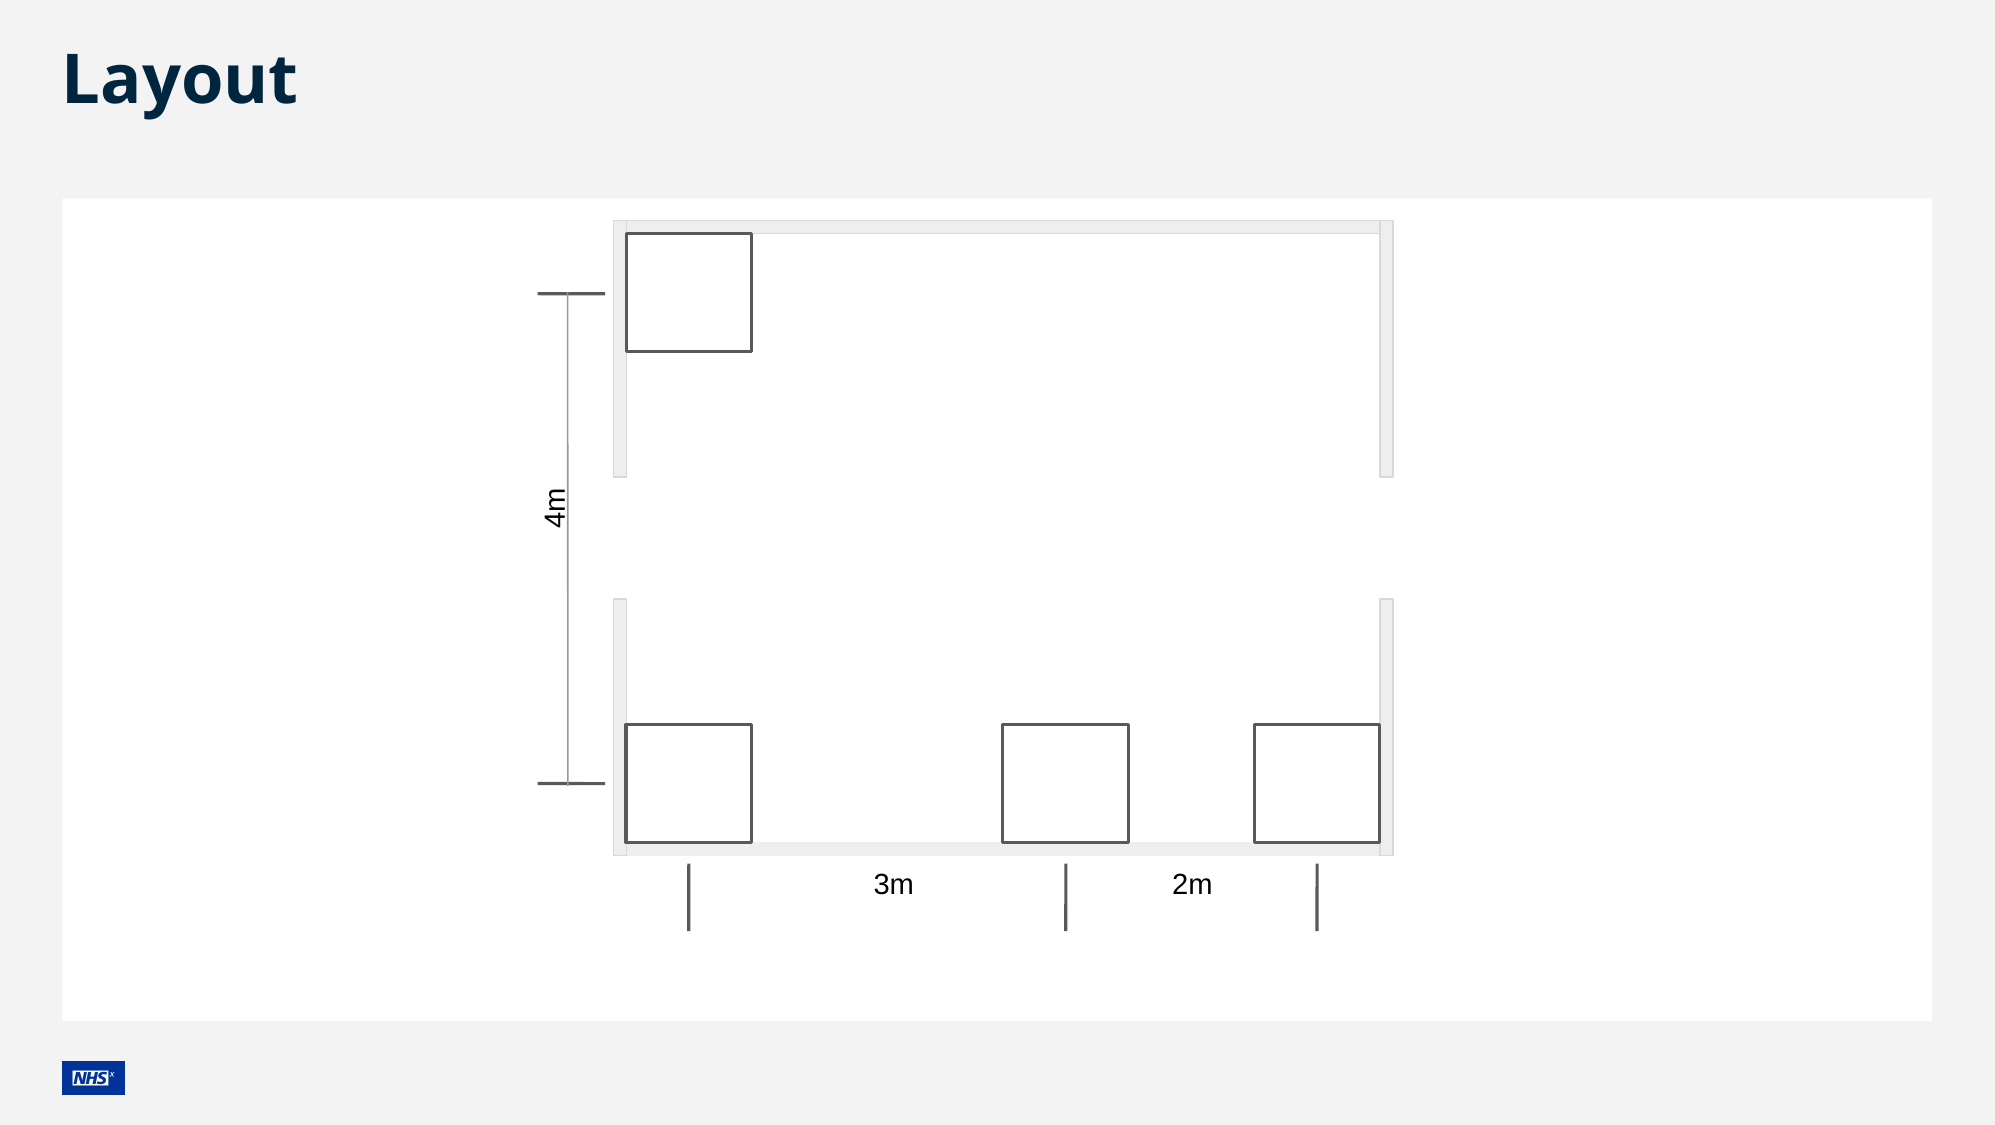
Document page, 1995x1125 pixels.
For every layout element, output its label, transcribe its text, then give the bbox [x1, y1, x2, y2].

picture [62, 1061, 125, 1095]
text_box 3m [836, 849, 951, 912]
text_box 4m [520, 451, 583, 566]
text_box [613, 599, 1393, 856]
text_box [613, 220, 1393, 478]
title Layout [41, 33, 1932, 120]
text_box 2m [1135, 849, 1250, 912]
